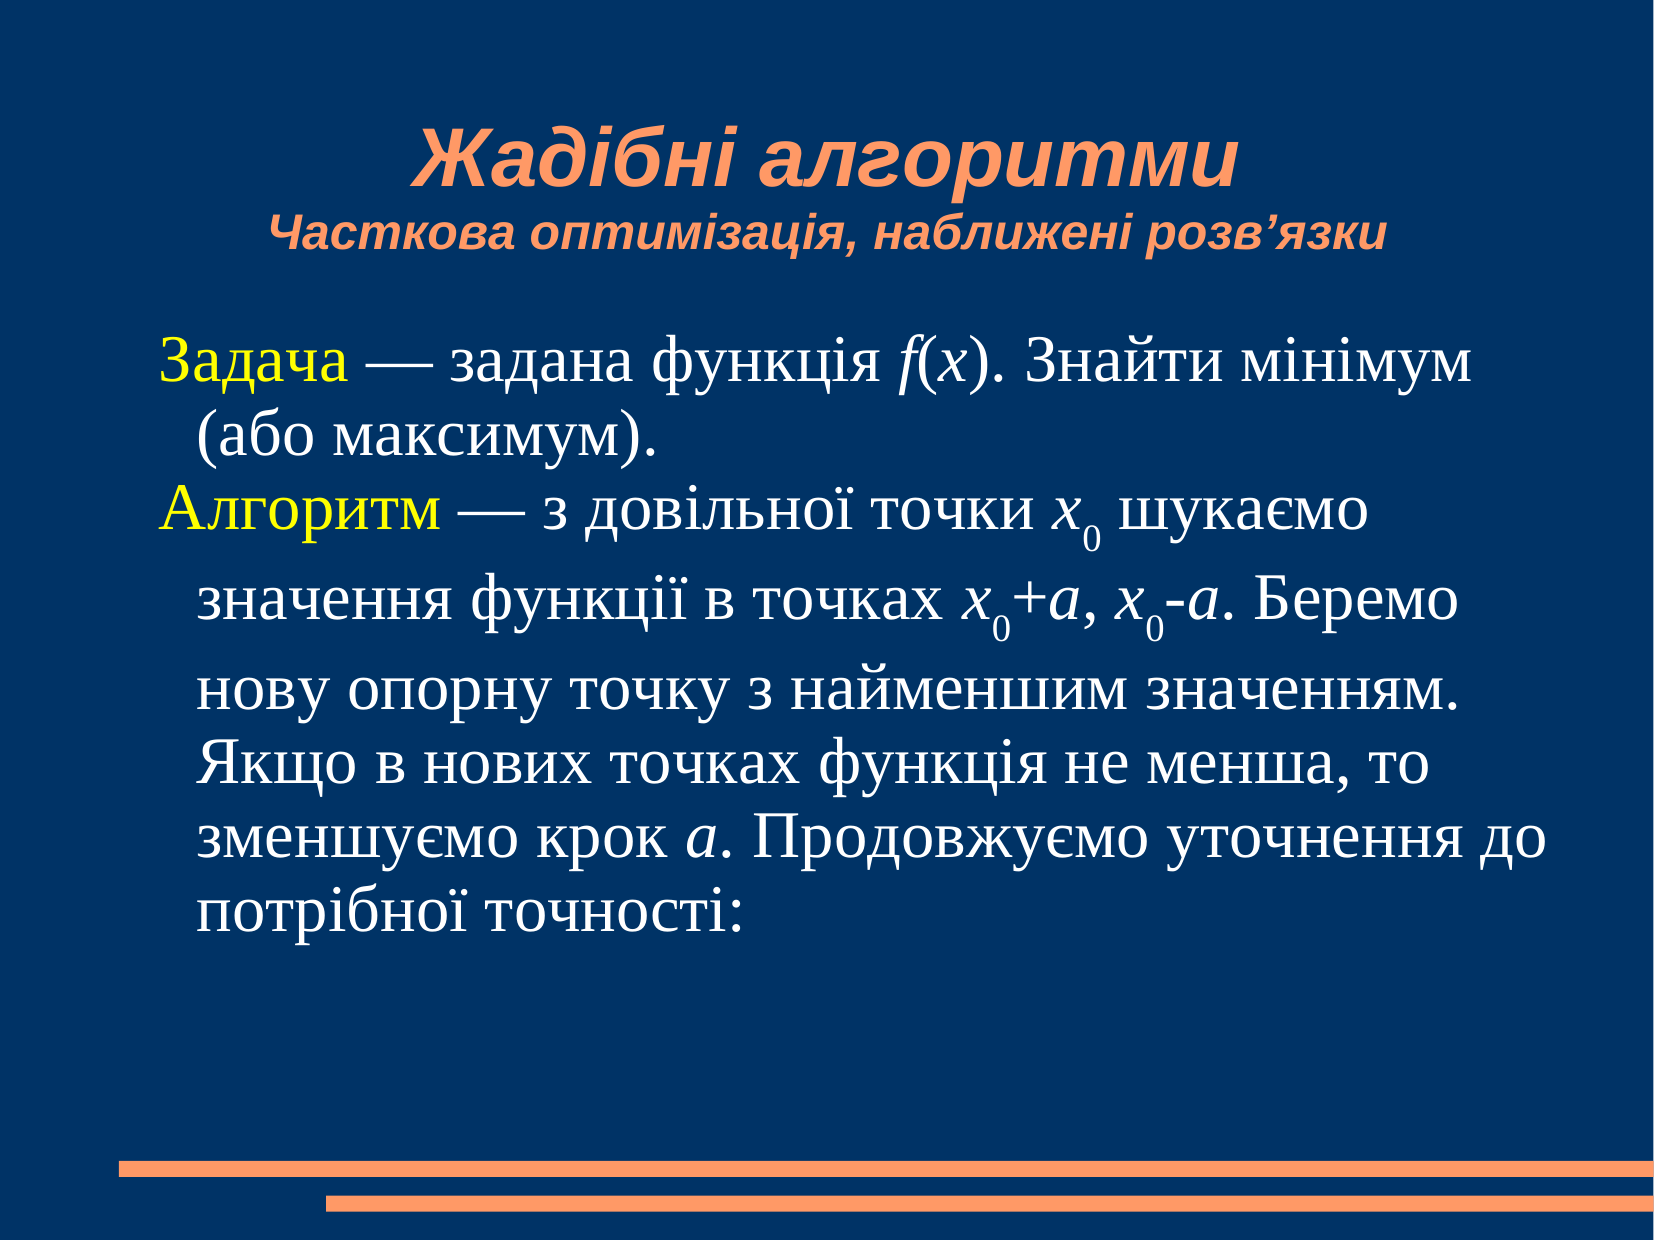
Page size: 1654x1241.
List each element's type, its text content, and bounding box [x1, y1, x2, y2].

list Задача — задана функція f(x). Знайти мінімум (або максимум). Алгоритм — з довільної точки х0 шукаємо значення функції в точках х0+а, х0-а. Беремо нову опорну точку з найменшим значенням. Якщо в нових точках функція не менша, то зменшуємо крок а. Продовжуємо уточнення до потрібної точності: [121, 322, 1565, 1133]
title Жадібні алгоритми Часткова оптимізація, наближені розв’язки [121, 46, 1534, 322]
